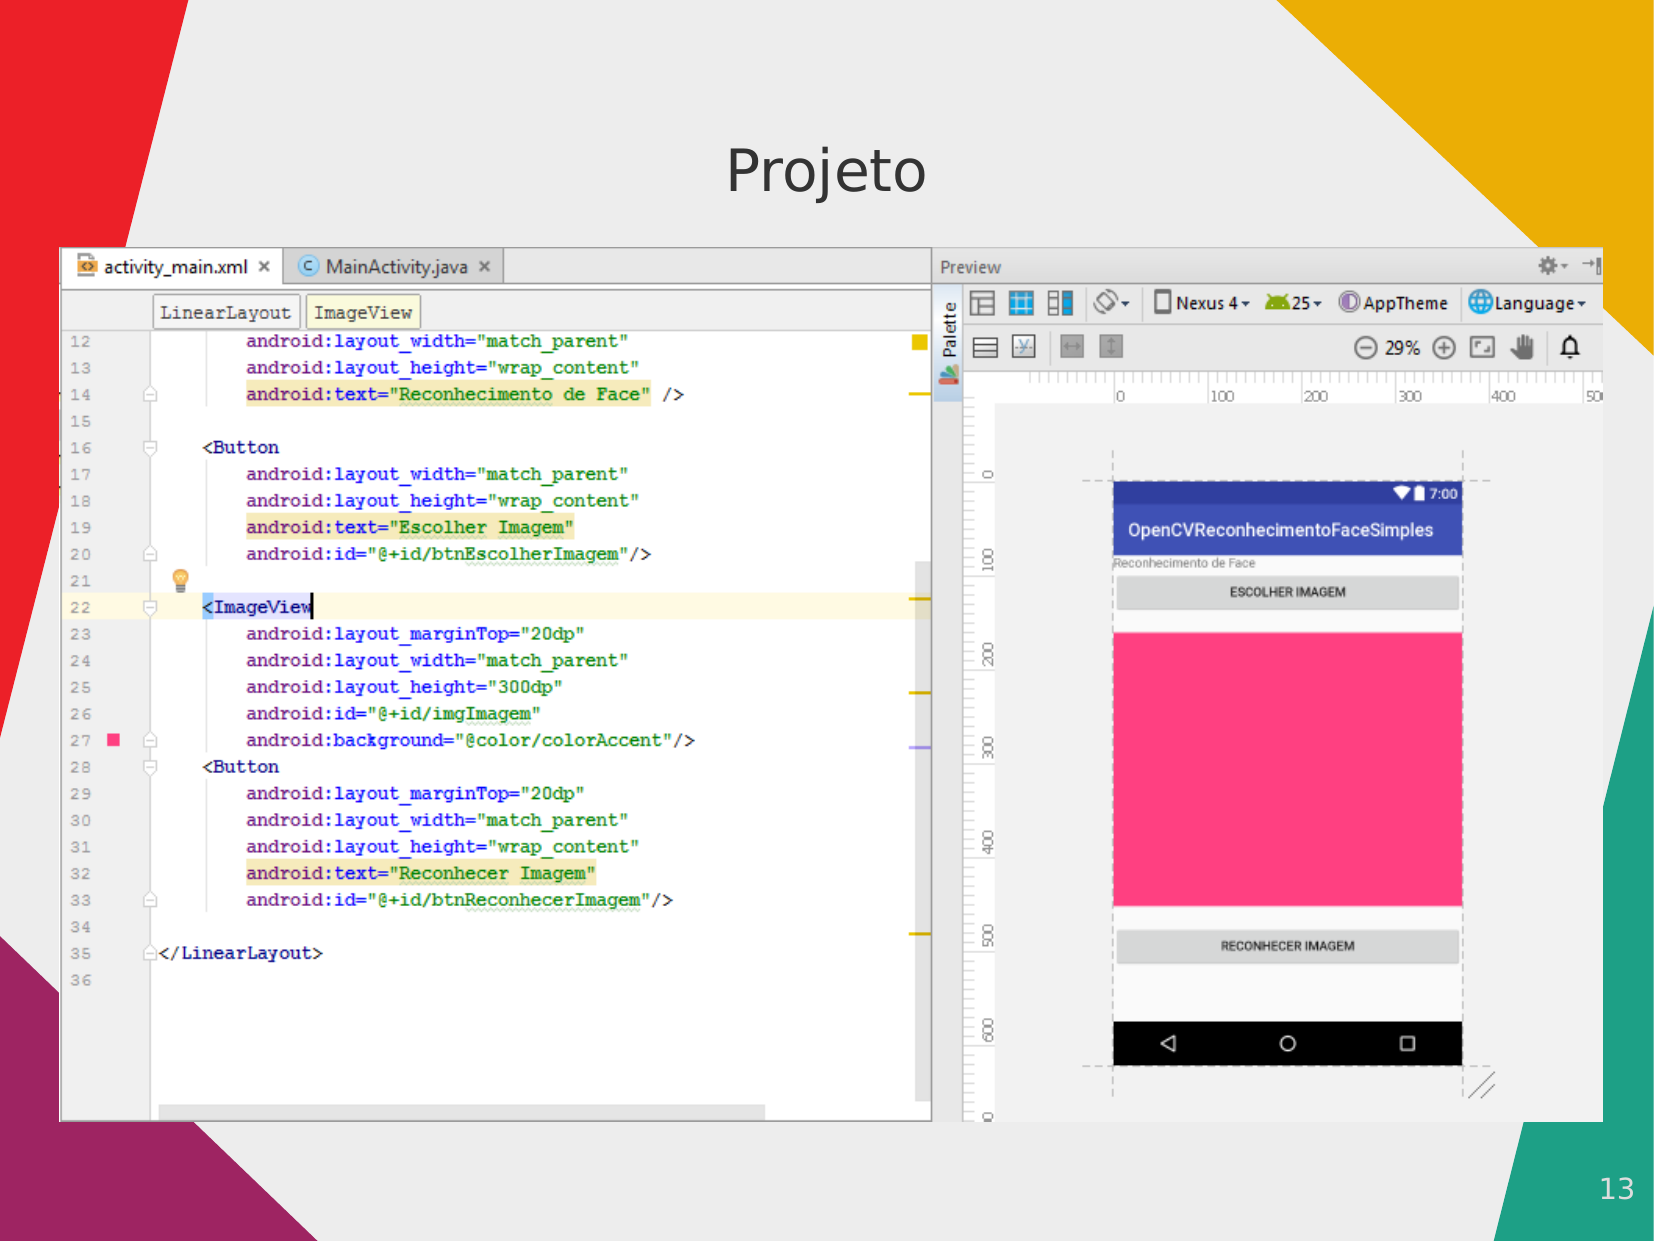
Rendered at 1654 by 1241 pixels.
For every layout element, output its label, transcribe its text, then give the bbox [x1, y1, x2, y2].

picture [59, 247, 1603, 1122]
title Projeto [114, 73, 1539, 247]
